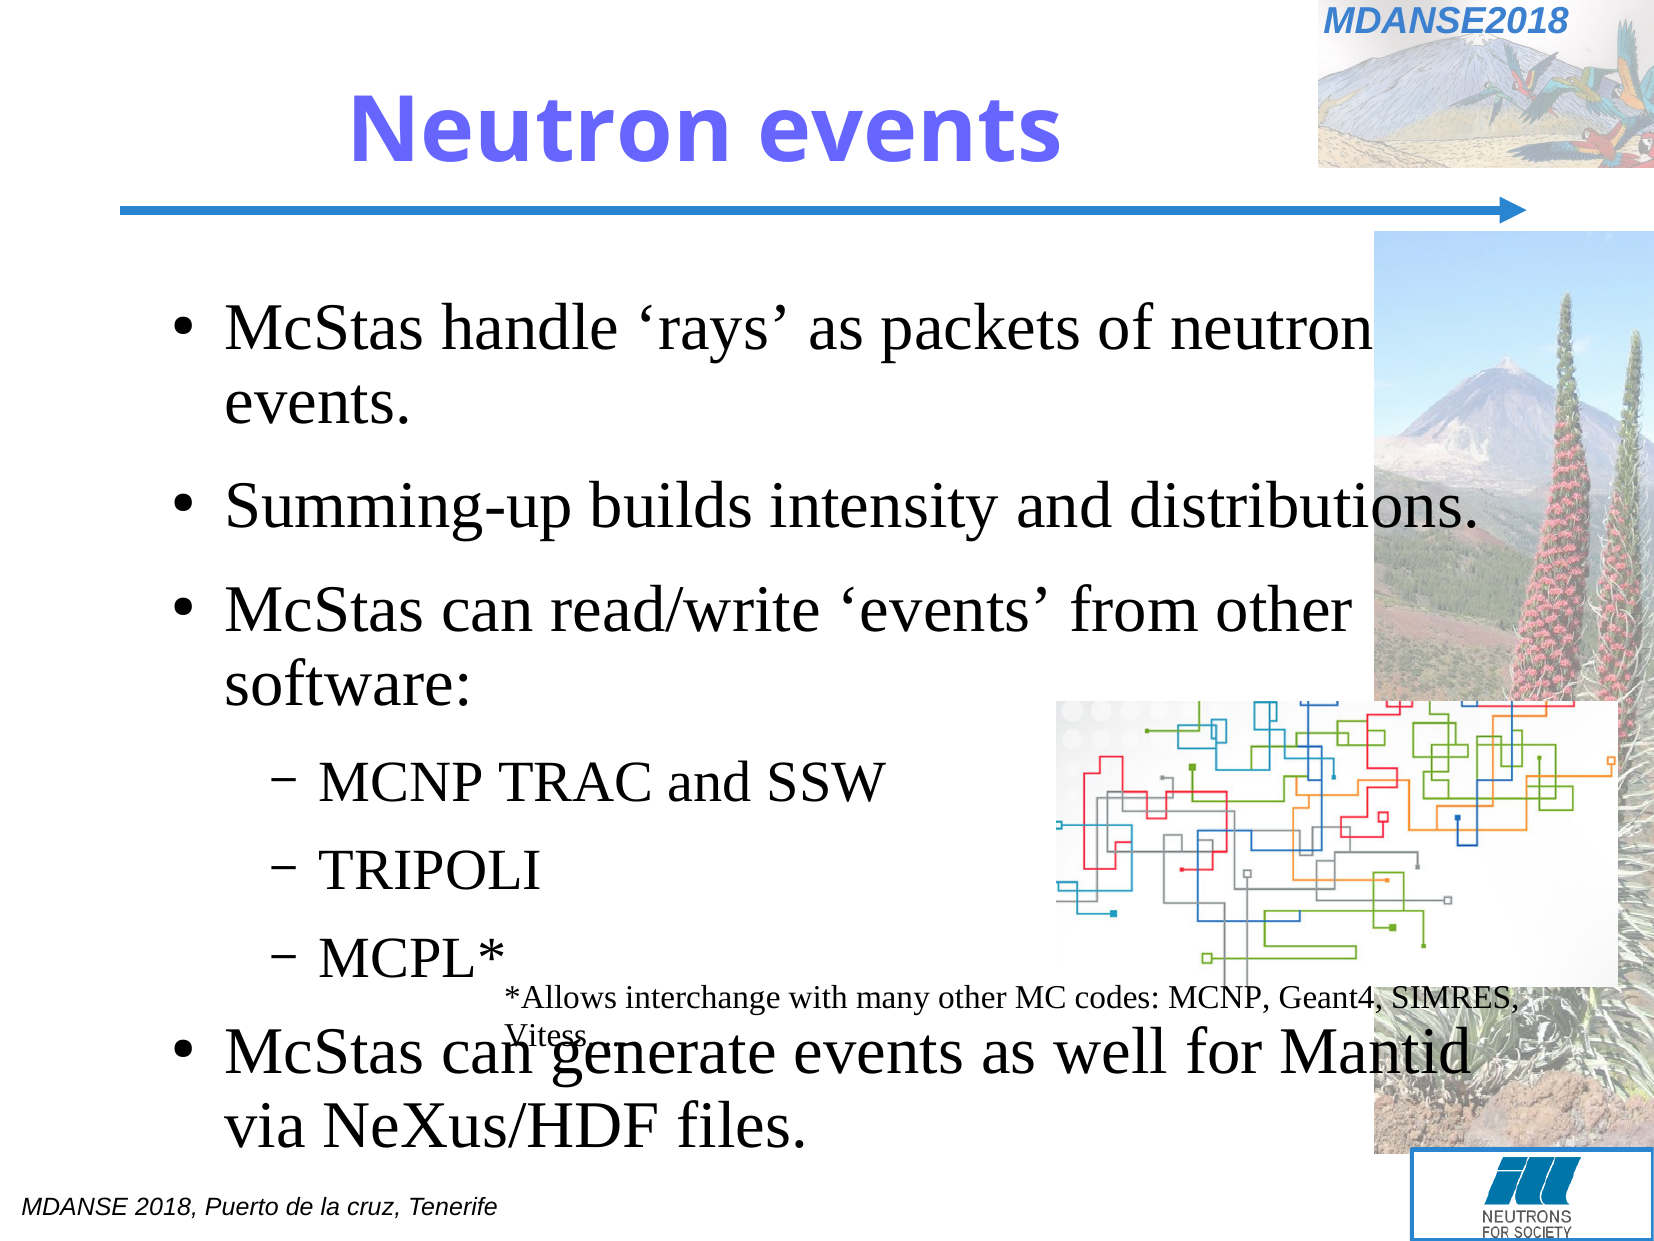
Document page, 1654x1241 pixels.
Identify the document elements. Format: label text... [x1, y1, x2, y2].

picture [1479, 1153, 1583, 1241]
list McStas handle ‘rays’ as packets of neutron events. Summing-up builds intensity and distributions. McStas can read/write ‘events’ from other software: MCNP TRAC and SSW TRIPOLI MCPL* McStas can generate events as well for Mantid via NeXus/HDF files. [82, 290, 1571, 1162]
text_box *Allows interchange with many other MC codes: MCNP, Geant4, SIMRES, Vitess, ... [504, 979, 1654, 1032]
title Neutron events [82, 49, 1328, 203]
picture [1056, 701, 1618, 979]
